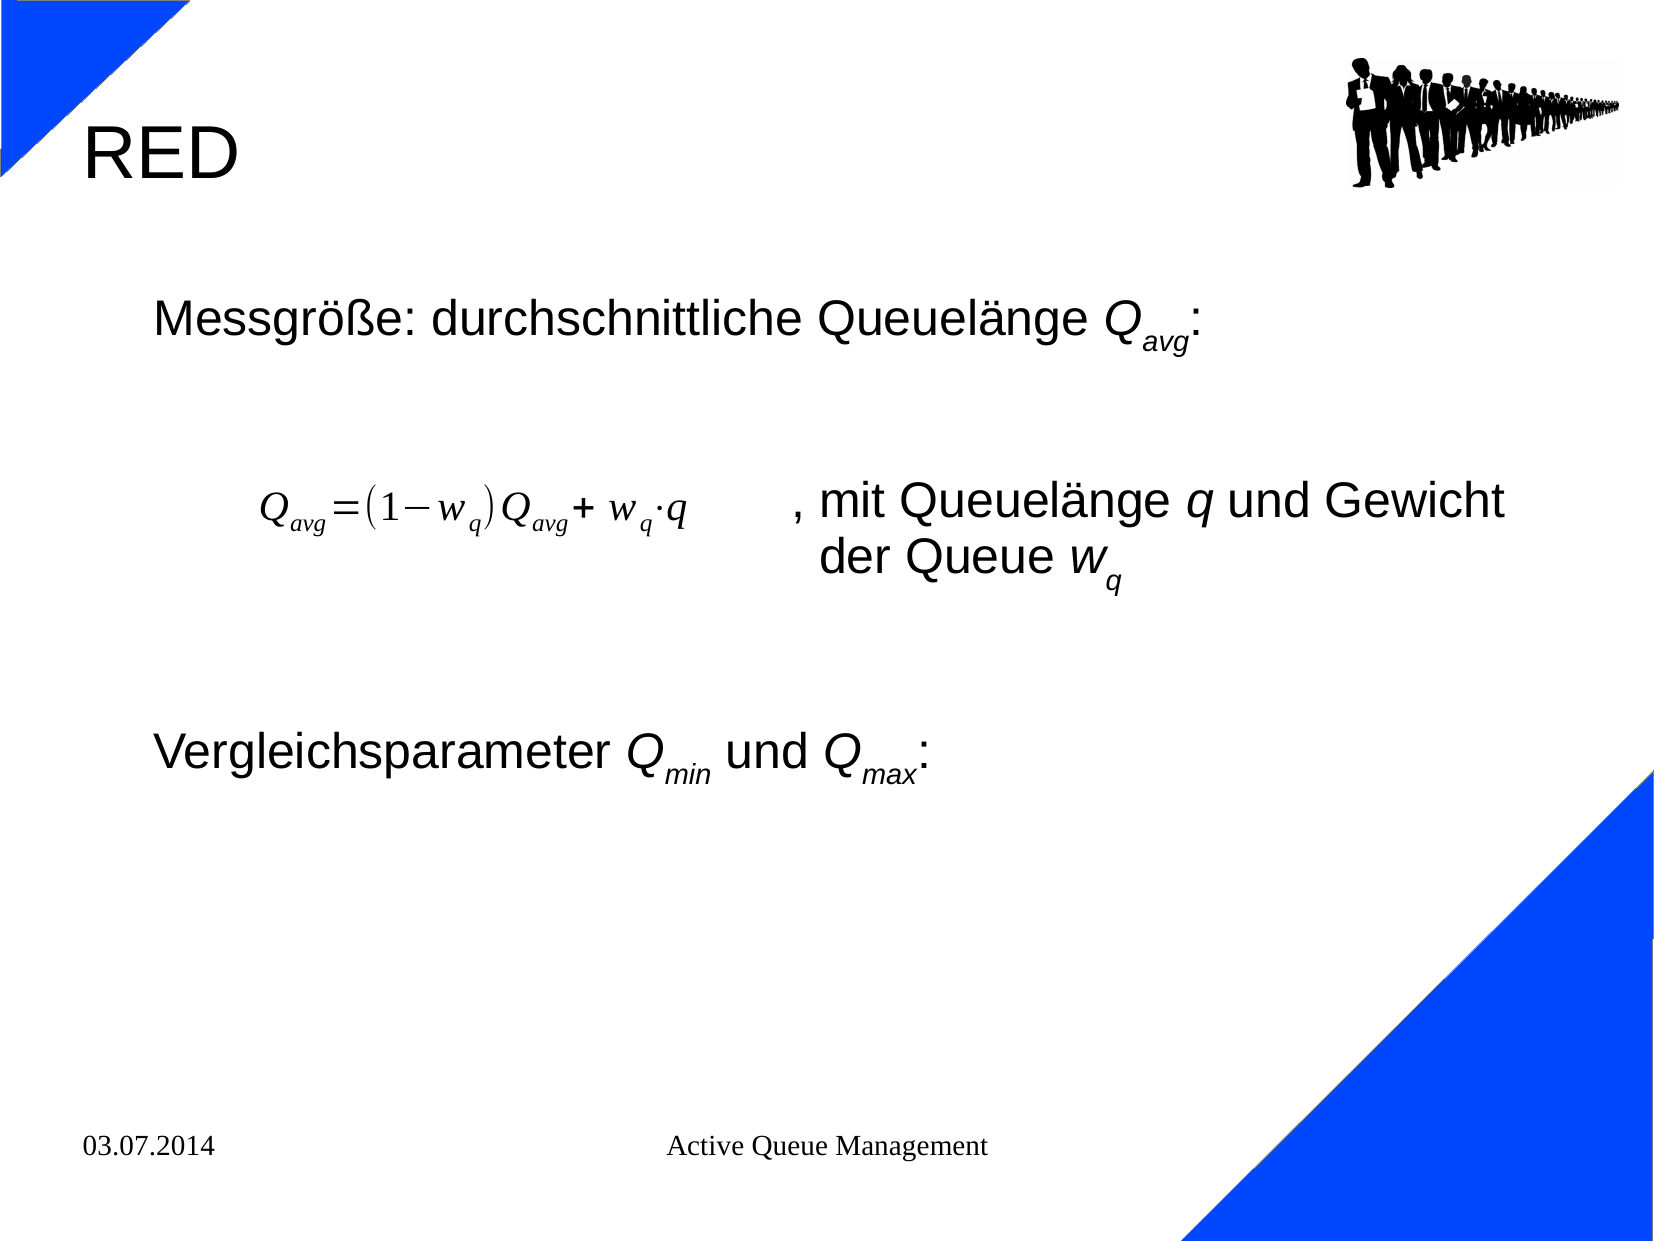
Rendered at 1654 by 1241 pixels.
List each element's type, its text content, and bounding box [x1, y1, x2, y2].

picture [1346, 58, 1619, 188]
text_box [0, 0, 190, 177]
text_box [1180, 770, 1654, 1241]
title RED [82, 49, 1571, 257]
chart [248, 484, 699, 538]
list Messgröße: durchschnittliche Queuelänge Qavg: , mit Queuelänge q und Gewicht der Queue wq Vergleichsparameter Qmin und Qmax: [82, 290, 1571, 1109]
